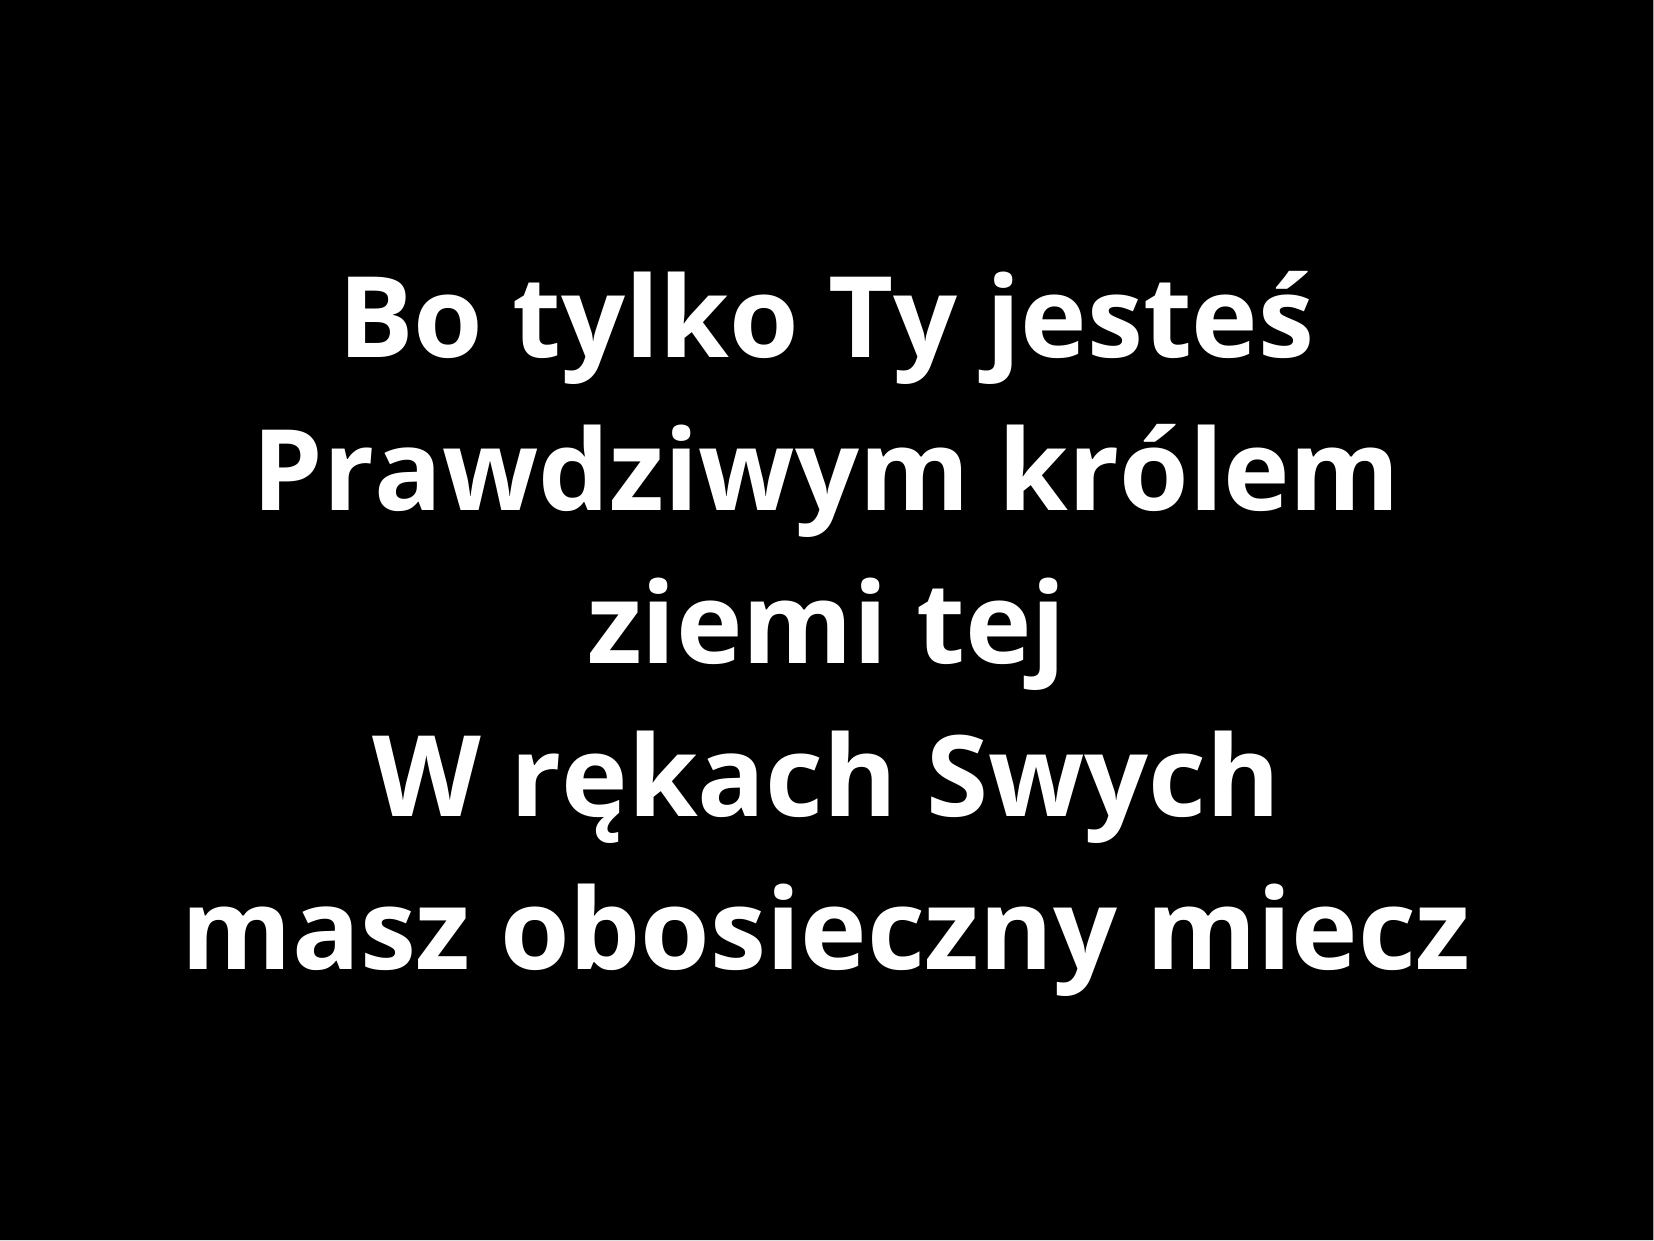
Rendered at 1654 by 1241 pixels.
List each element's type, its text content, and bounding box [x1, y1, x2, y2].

title Bo tylko Ty jesteś Prawdziwym królem ziemi tej W rękach Swych masz obosieczny miecz [0, 0, 1654, 1241]
